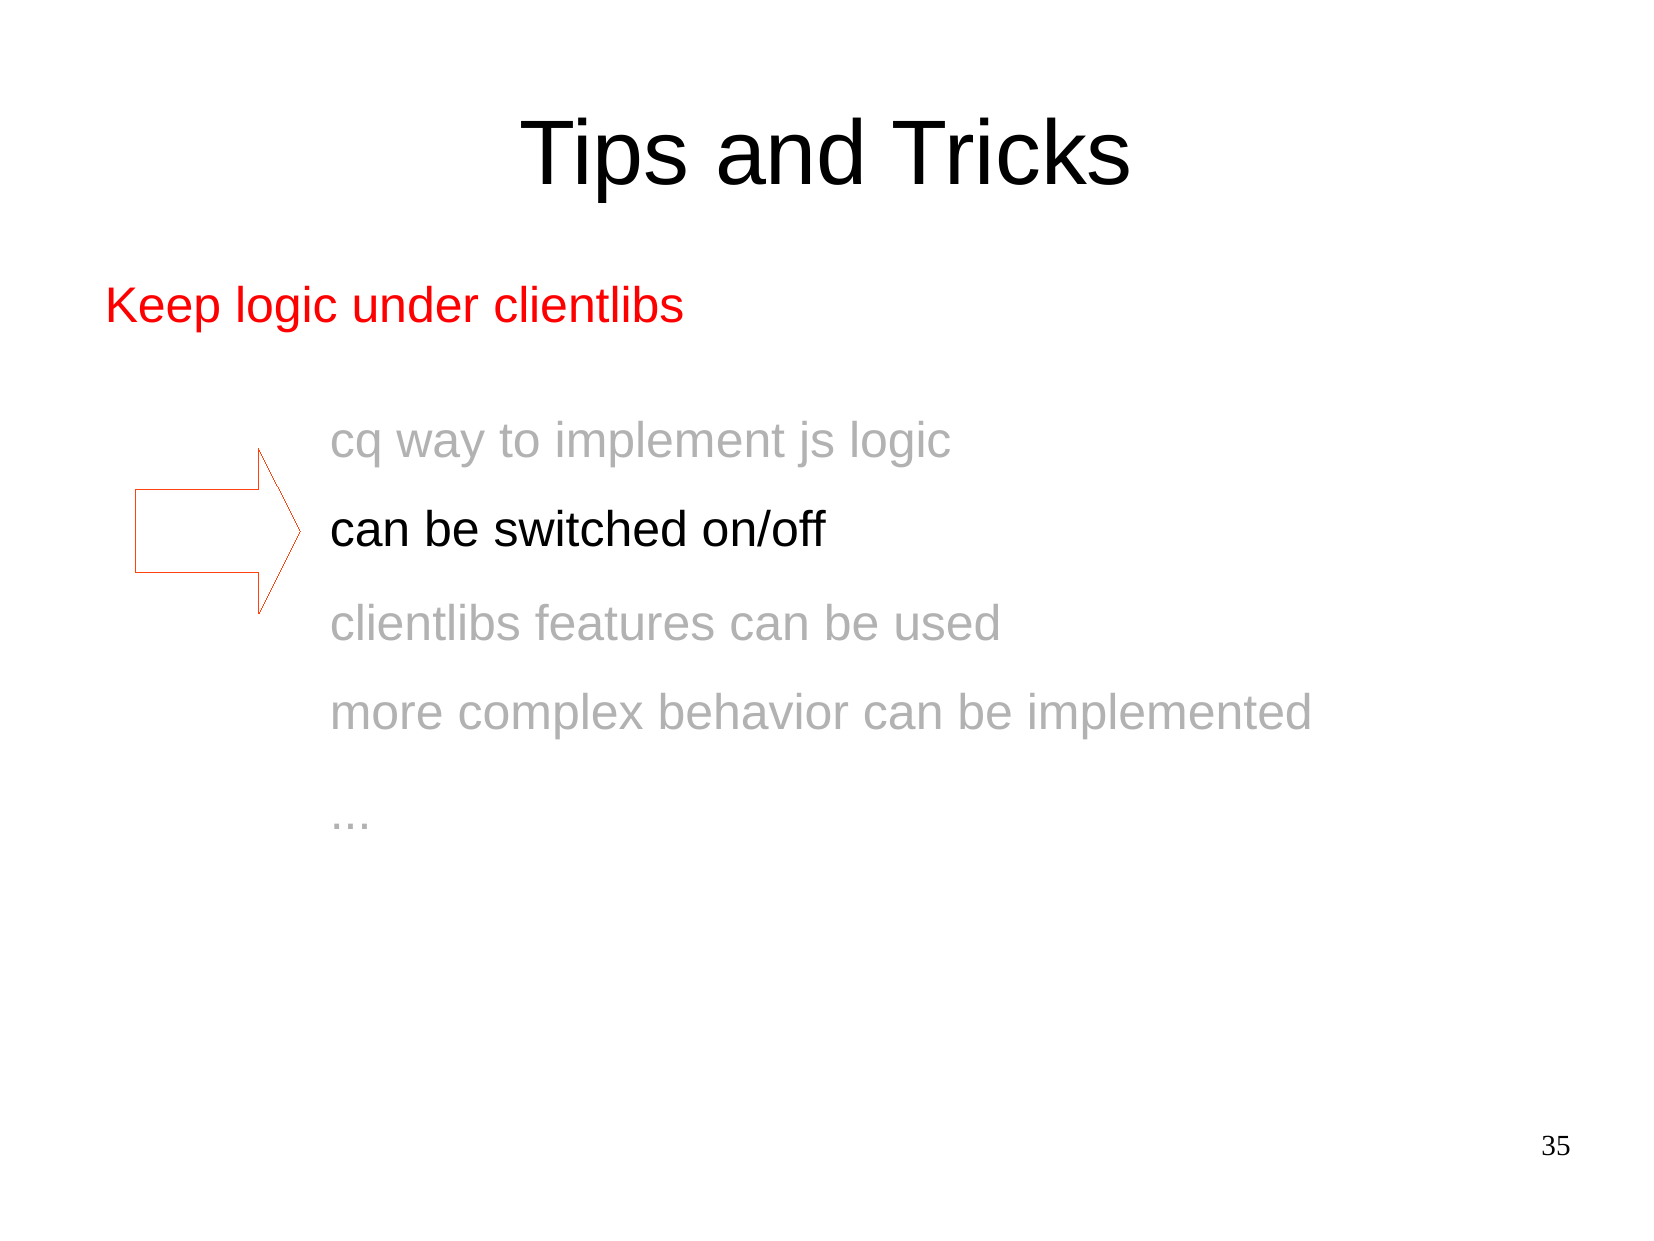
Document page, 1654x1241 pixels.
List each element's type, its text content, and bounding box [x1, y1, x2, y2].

title Tips and Tricks [82, 49, 1571, 257]
text_box Keep logic under clientlibs [90, 270, 1576, 342]
text_box clientlibs features can be used [315, 588, 1017, 660]
text_box cq way to implement js logic [315, 405, 967, 477]
text_box more complex behavior can be implemented [315, 676, 1329, 748]
text_box ... [315, 777, 387, 849]
text_box can be switched on/off [315, 493, 842, 565]
